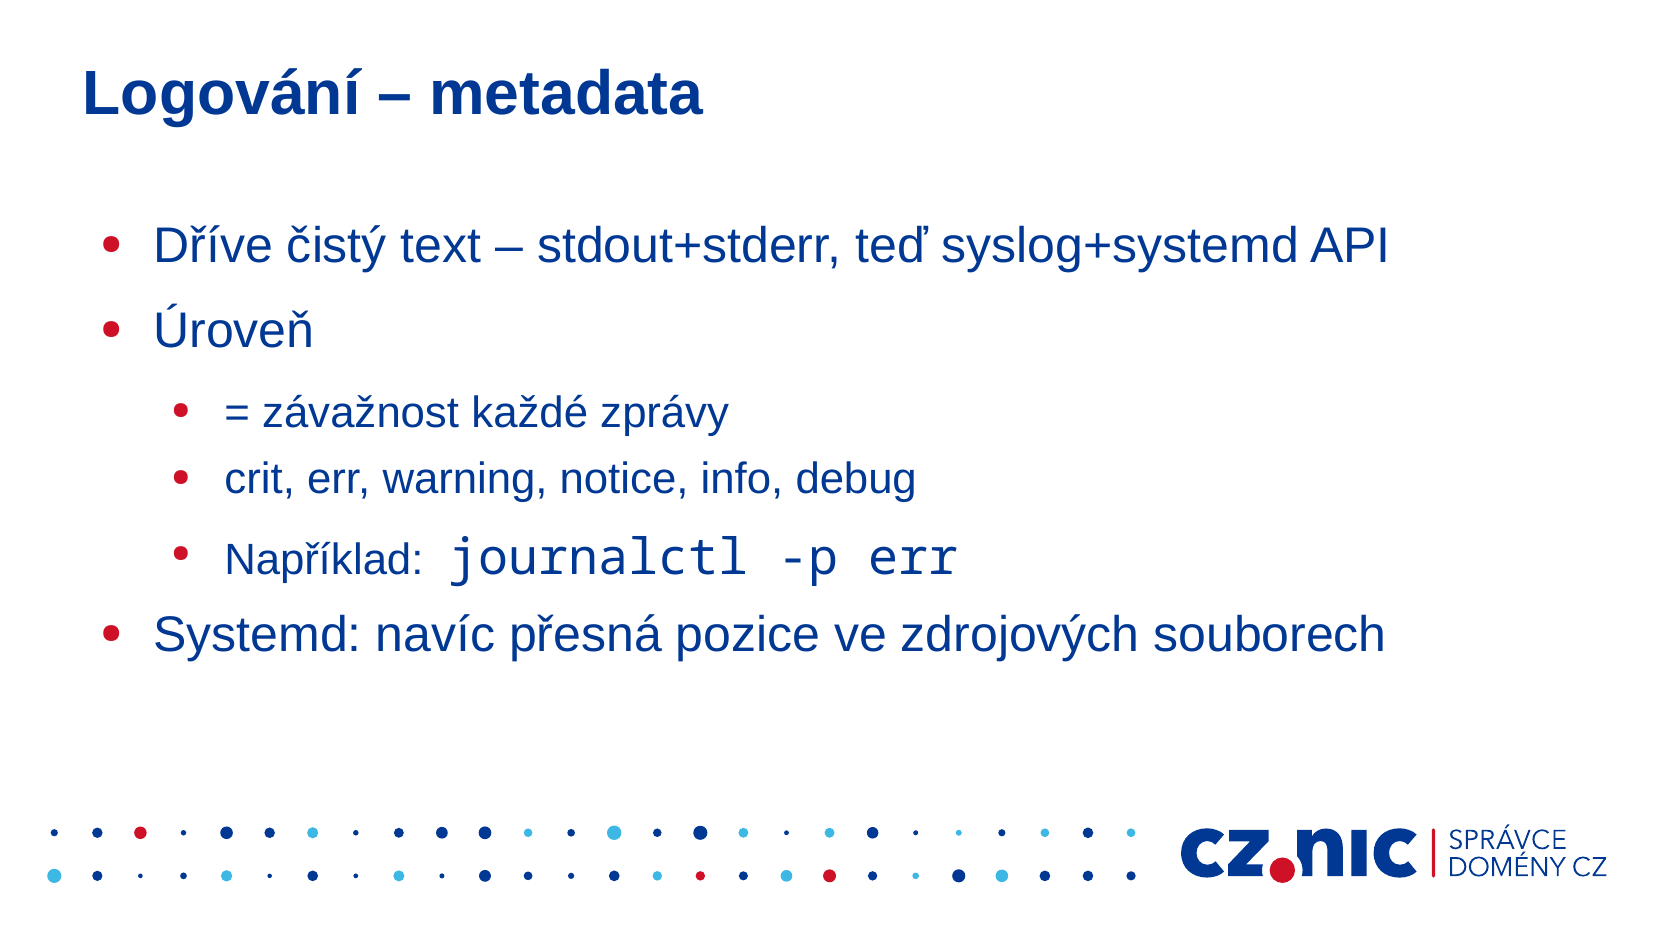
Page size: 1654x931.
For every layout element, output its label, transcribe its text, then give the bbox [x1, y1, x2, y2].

title Logování – metadata [82, 53, 1571, 133]
list Dříve čistý text – stdout+stderr, teď syslog+systemd API Úroveň = závažnost každé zprávy crit, err, warning, notice, info, debug Například: journalctl -p err Systemd: navíc přesná pozice ve zdrojových souborech [82, 217, 1571, 768]
